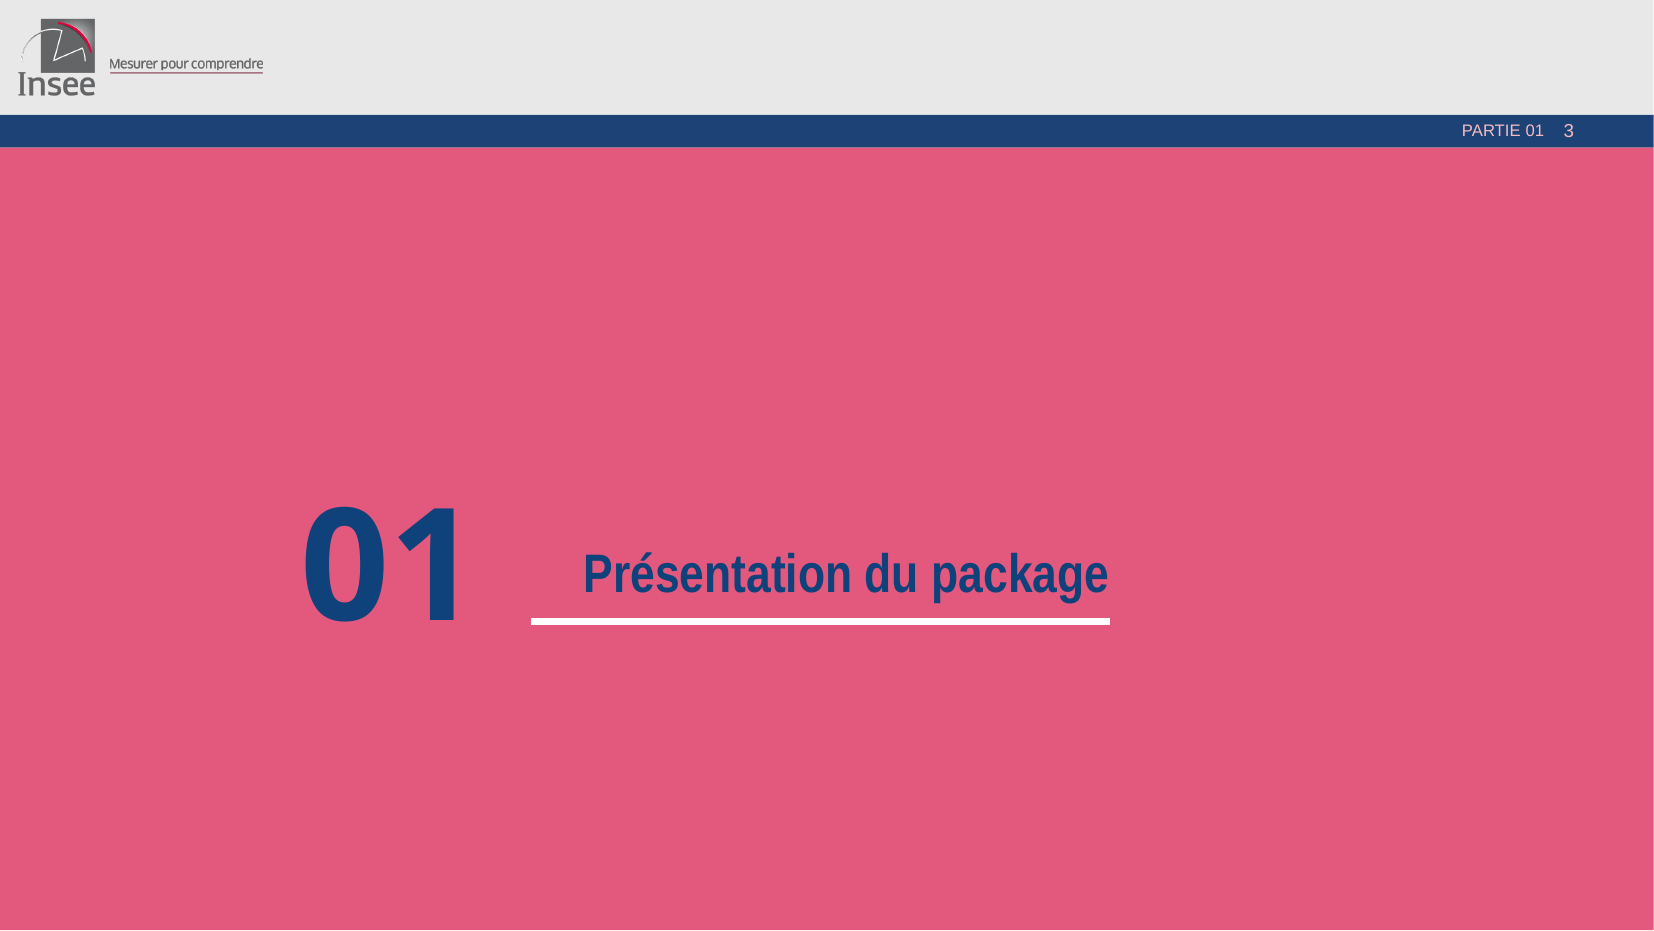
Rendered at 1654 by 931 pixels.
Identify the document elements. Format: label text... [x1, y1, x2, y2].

title Présentation du package [526, 446, 1111, 605]
text_box 01 [253, 422, 526, 697]
picture [14, 0, 263, 99]
text_box PARTIE 01 [1311, 114, 1560, 148]
